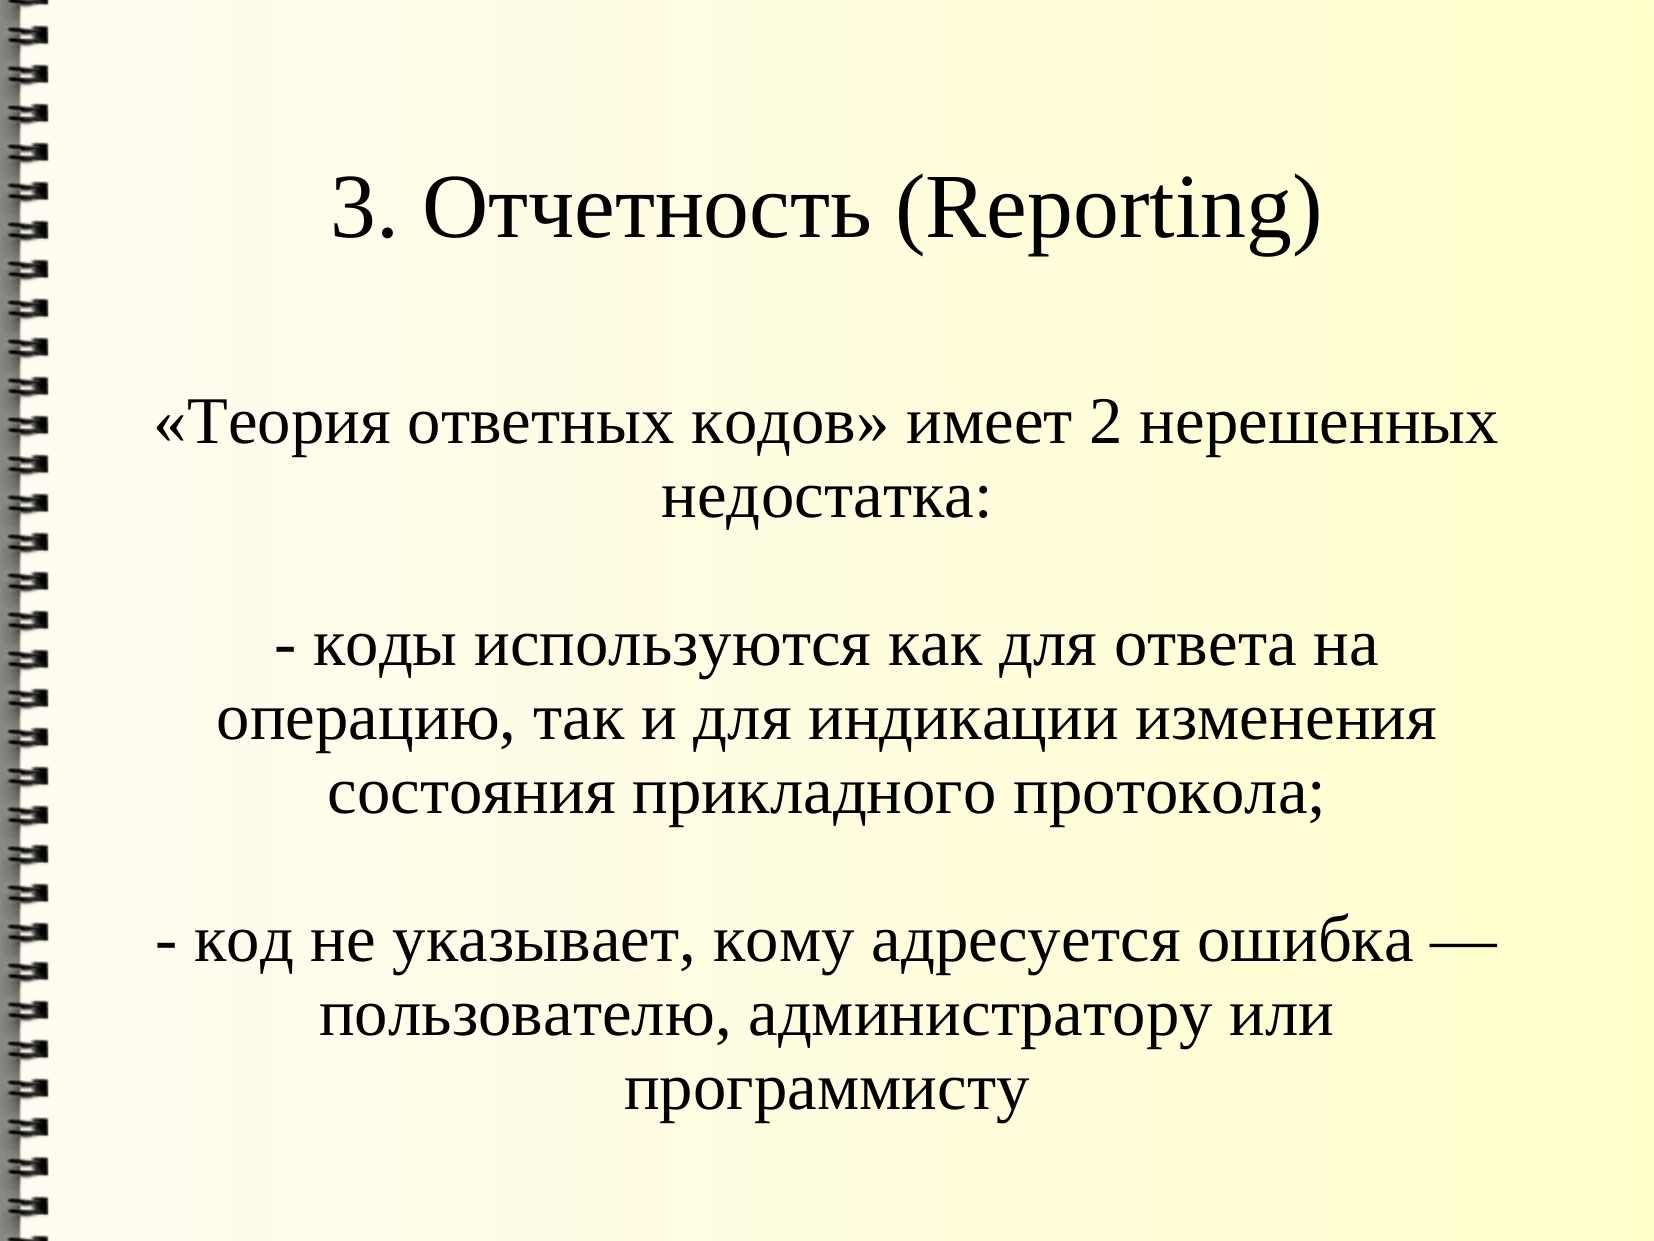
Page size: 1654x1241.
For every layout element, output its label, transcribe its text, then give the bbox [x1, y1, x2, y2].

title 3. Отчетность (Reporting) [121, 102, 1534, 311]
picture [0, 0, 1654, 1241]
subtitle «Теория ответных кодов» имеет 2 нерешенных недостатка: - коды используются как для ответа на операцию, так и для индикации изменения состояния прикладного протокола; - код не указывает, кому адресуется ошибка — пользователю, администратору или программисту [121, 344, 1534, 1164]
